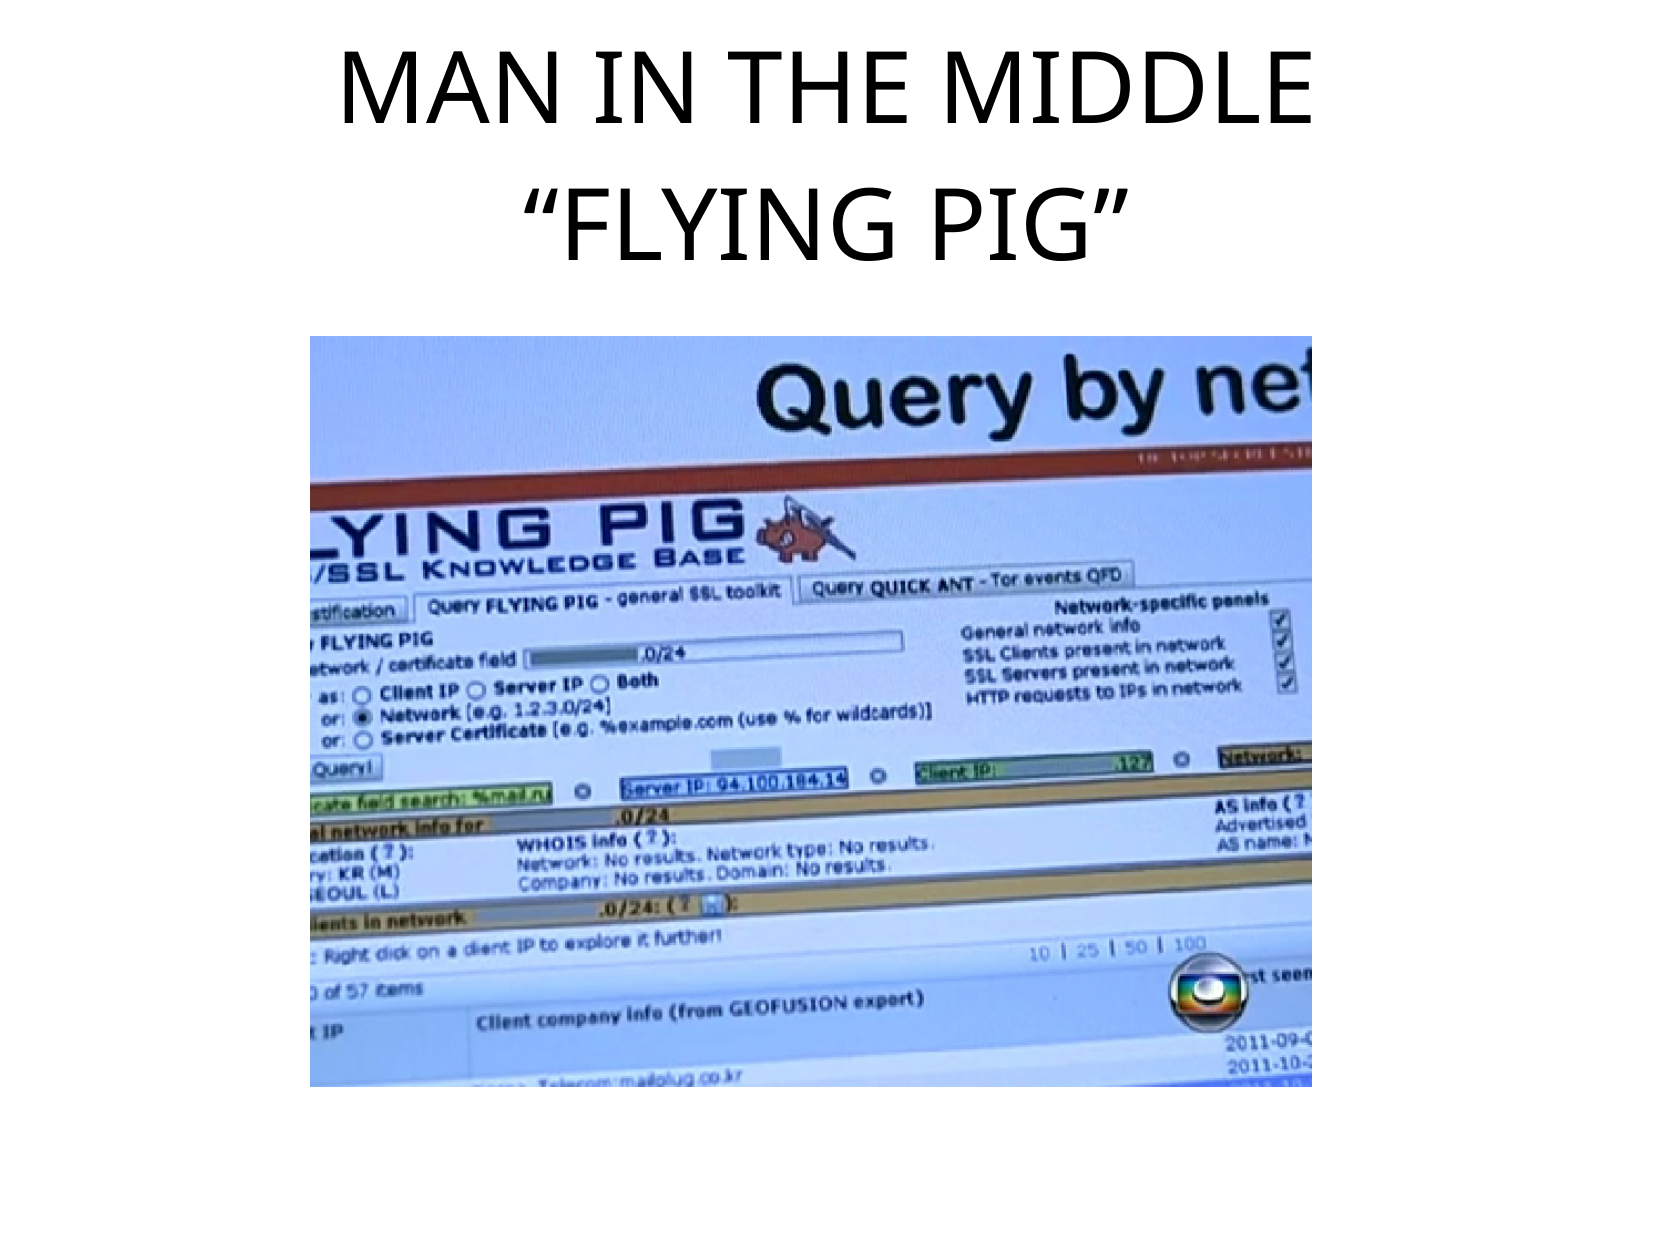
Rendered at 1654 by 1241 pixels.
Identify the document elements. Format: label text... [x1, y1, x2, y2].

text_box MAN IN THE MIDDLE “FLYING PIG” [82, 39, 1571, 267]
picture [310, 336, 1312, 1087]
